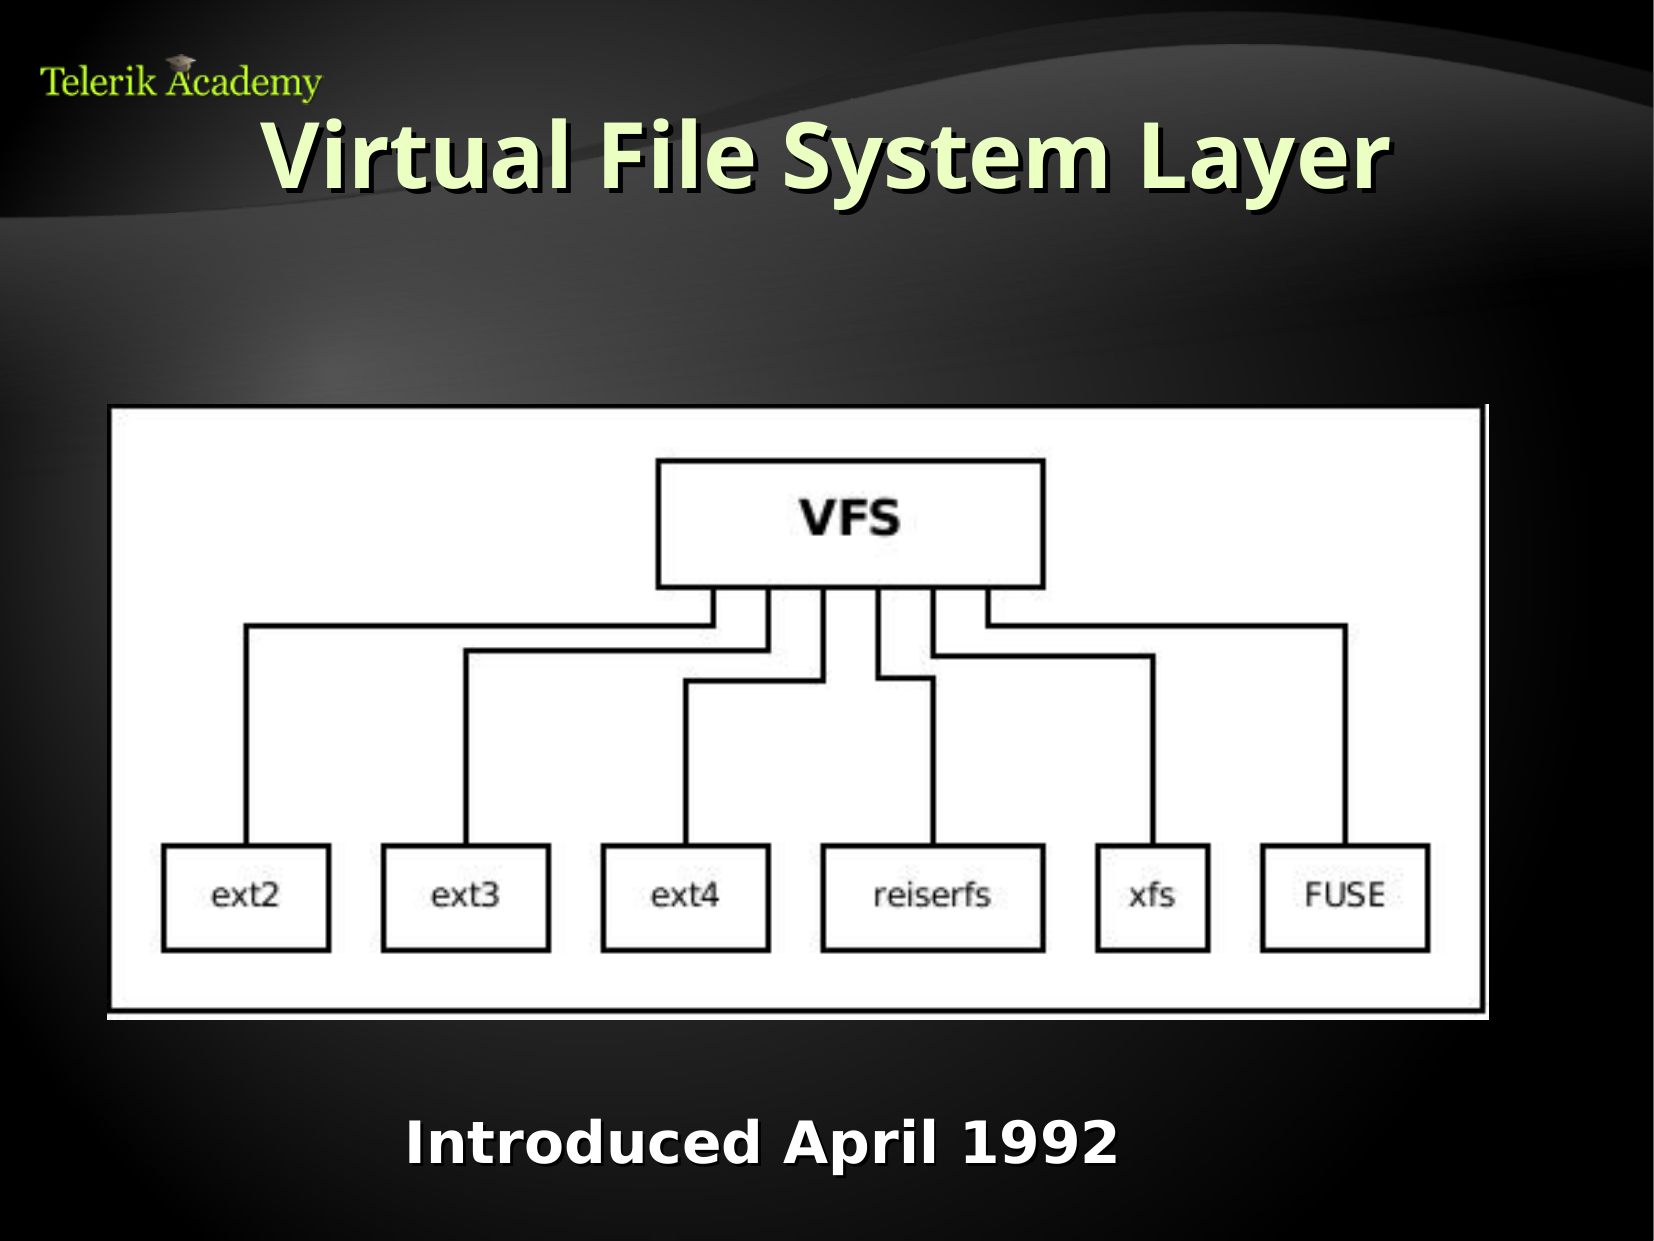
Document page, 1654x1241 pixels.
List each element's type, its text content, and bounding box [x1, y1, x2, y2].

picture [0, 0, 1654, 1241]
text_box Introduced April 1992 [390, 1102, 1137, 1186]
title Virtual File System Layer [82, 49, 1571, 257]
